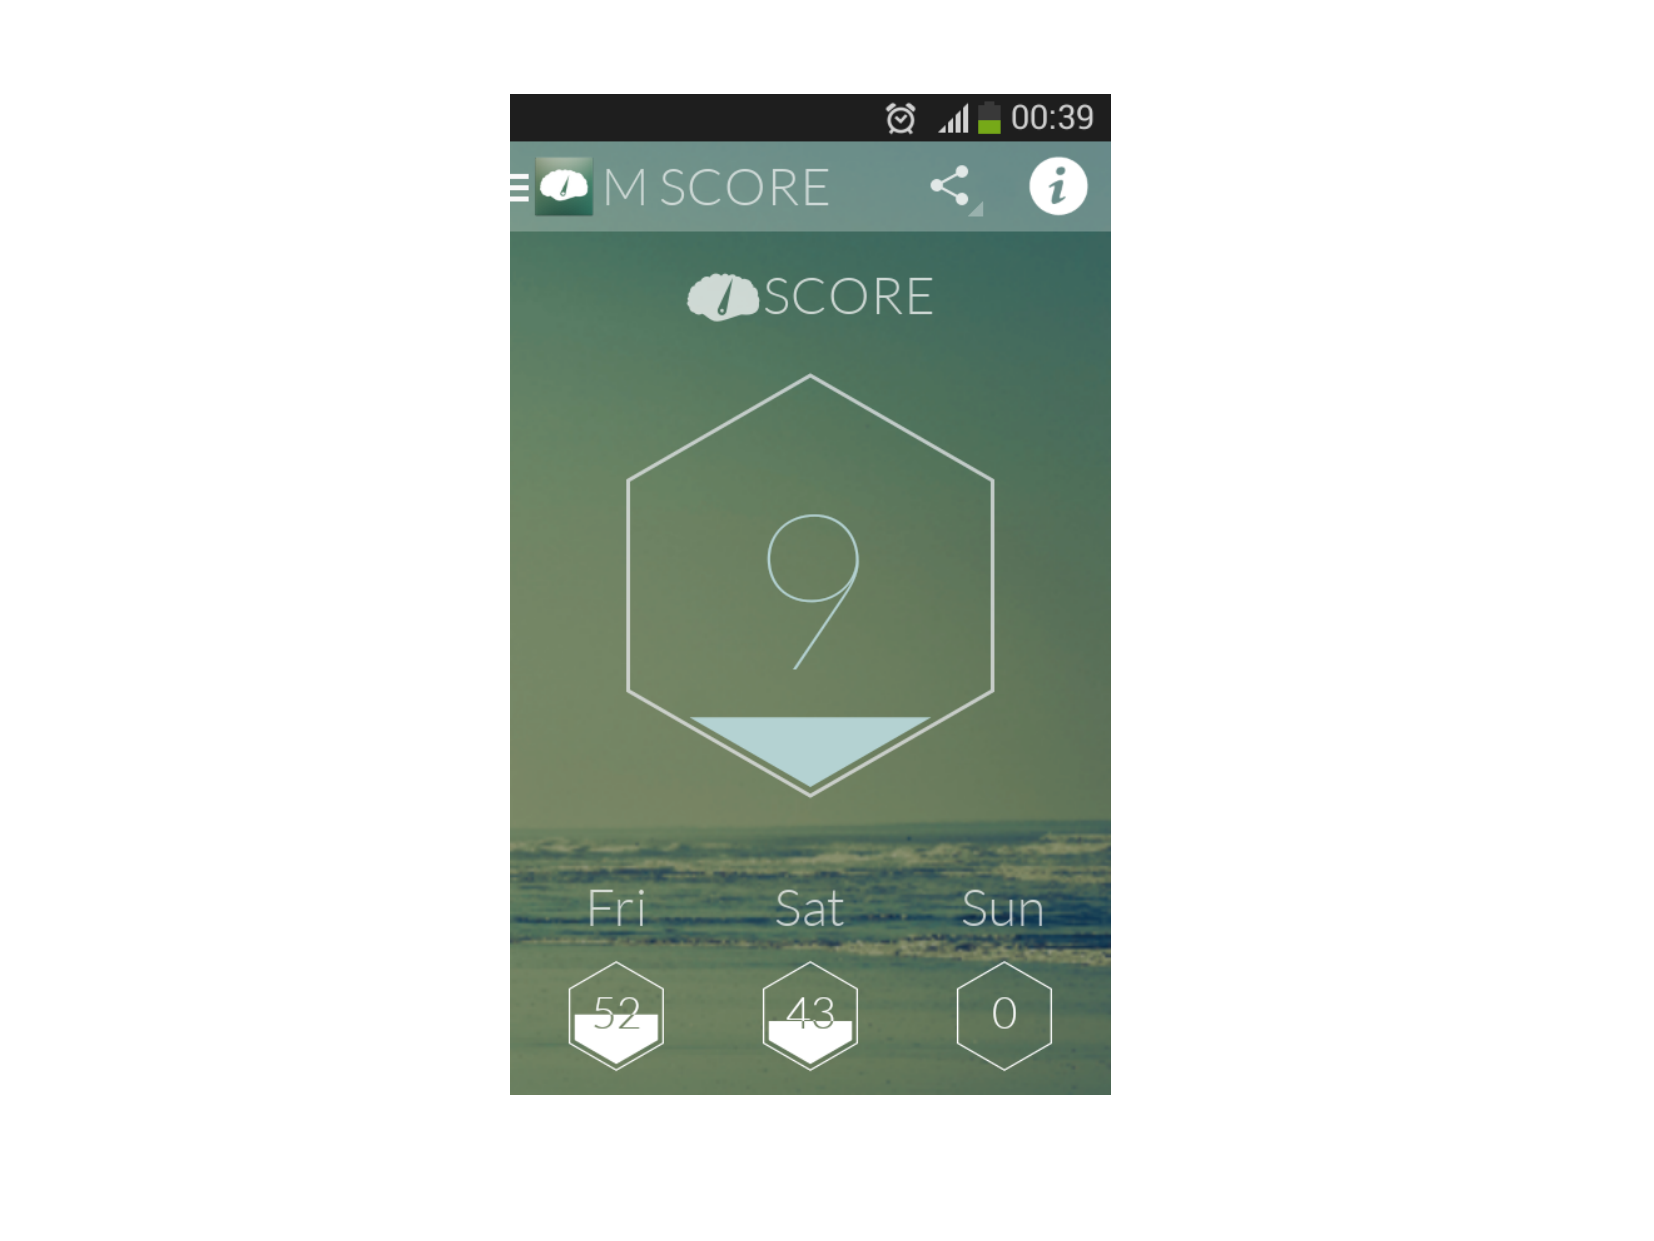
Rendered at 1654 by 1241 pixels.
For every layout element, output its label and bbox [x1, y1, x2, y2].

picture [510, 94, 1111, 1095]
